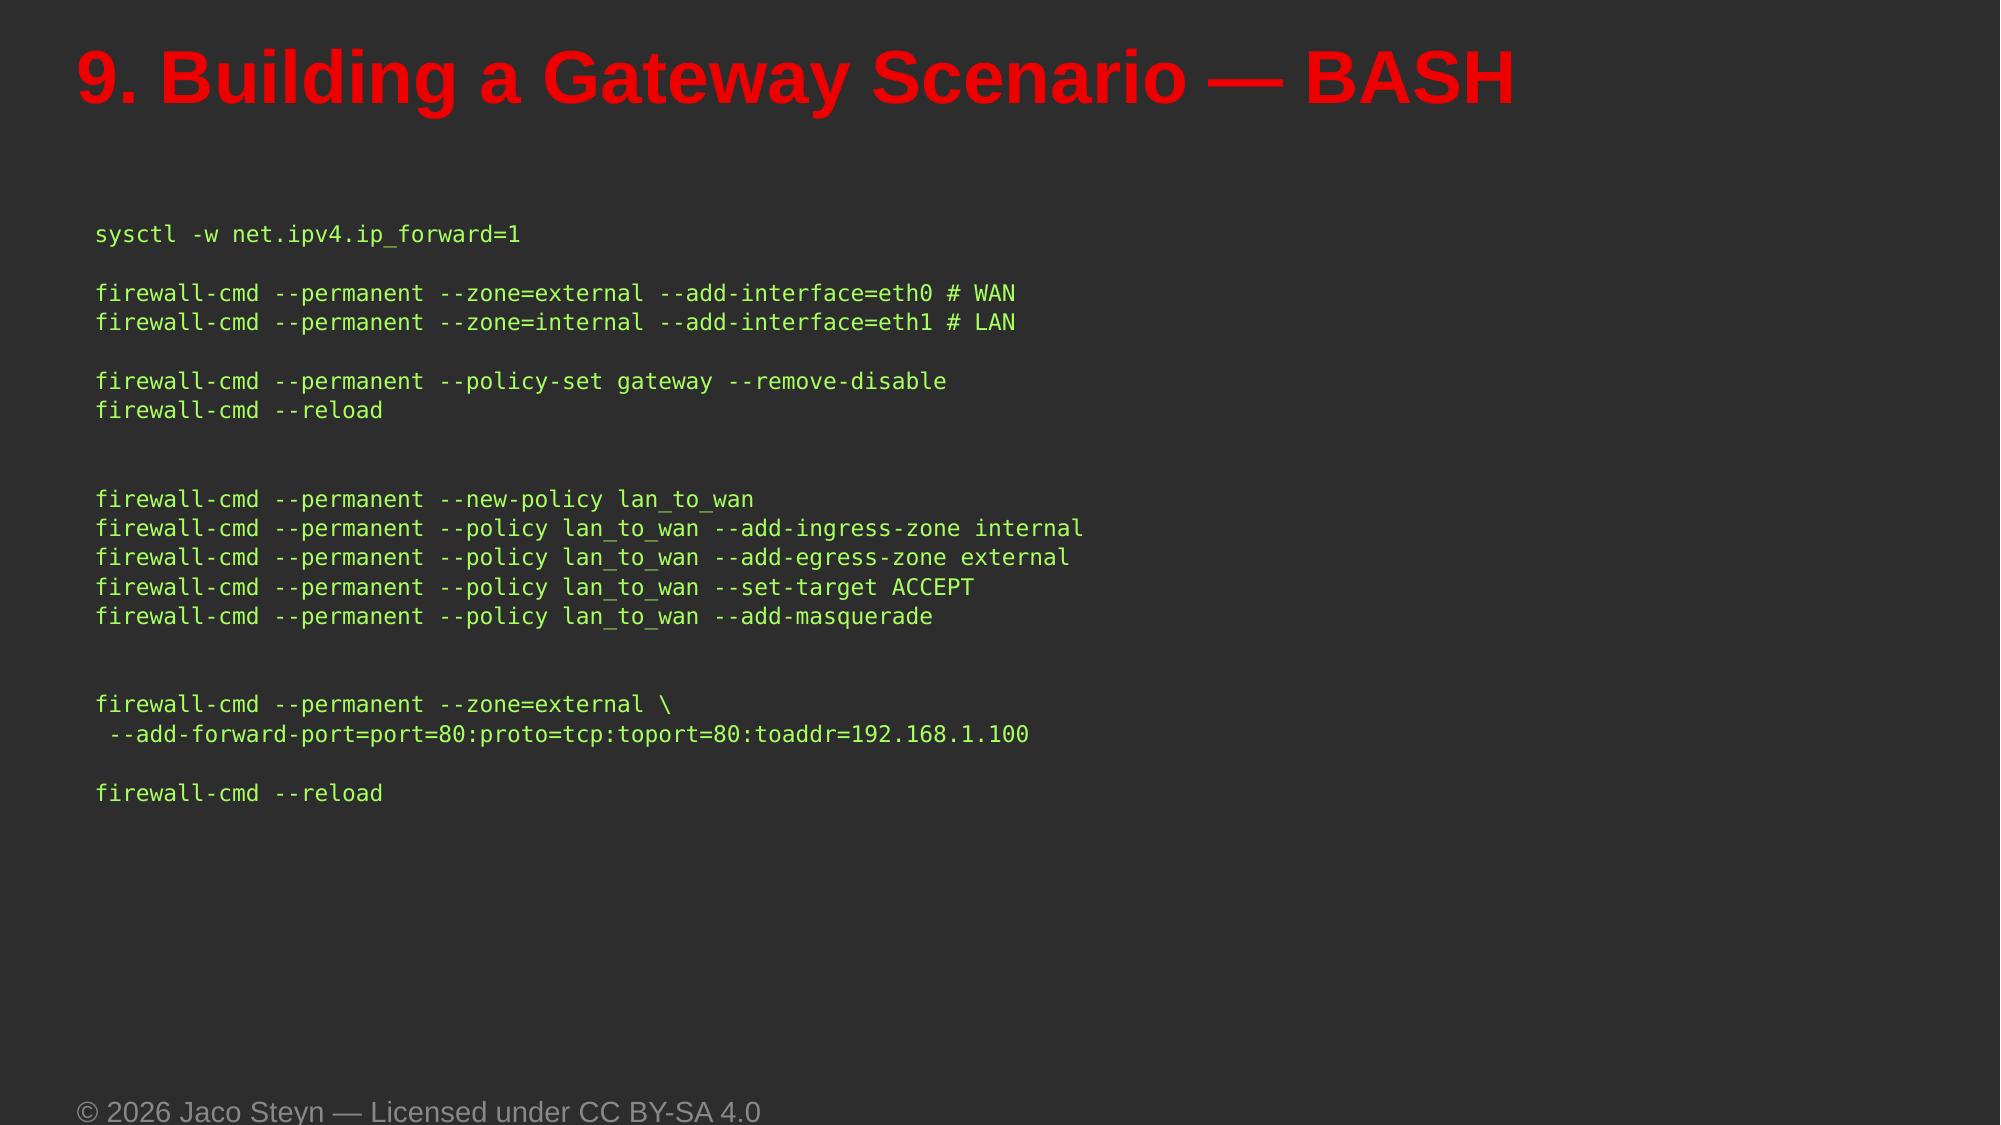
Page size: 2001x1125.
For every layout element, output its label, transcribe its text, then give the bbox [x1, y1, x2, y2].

text_box sysctl -w net.ipv4.ip_forward=1 firewall-cmd --permanent --zone=external --add-interface=eth0 # WAN firewall-cmd --permanent --zone=internal --add-interface=eth1 # LAN firewall-cmd --permanent --policy-set gateway --remove-disable firewall-cmd --reload firewall-cmd --permanent --new-policy lan_to_wan firewall-cmd --permanent --policy lan_to_wan --add-ingress-zone internal firewall-cmd --permanent --policy lan_to_wan --add-egress-zone external firewall-cmd --permanent --policy lan_to_wan --set-target ACCEPT firewall-cmd --permanent --policy lan_to_wan --add-masquerade firewall-cmd --permanent --zone=external \ --add-forward-port=port=80:proto=tcp:toport=80:toaddr=192.168.1.100 firewall-cmd --reload [59, 194, 1942, 1052]
text_box 9. Building a Gateway Scenario — BASH [59, 23, 1942, 178]
text_box © 2026 Jaco Steyn — Licensed under CC BY-SA 4.0 [59, 1083, 1942, 1120]
